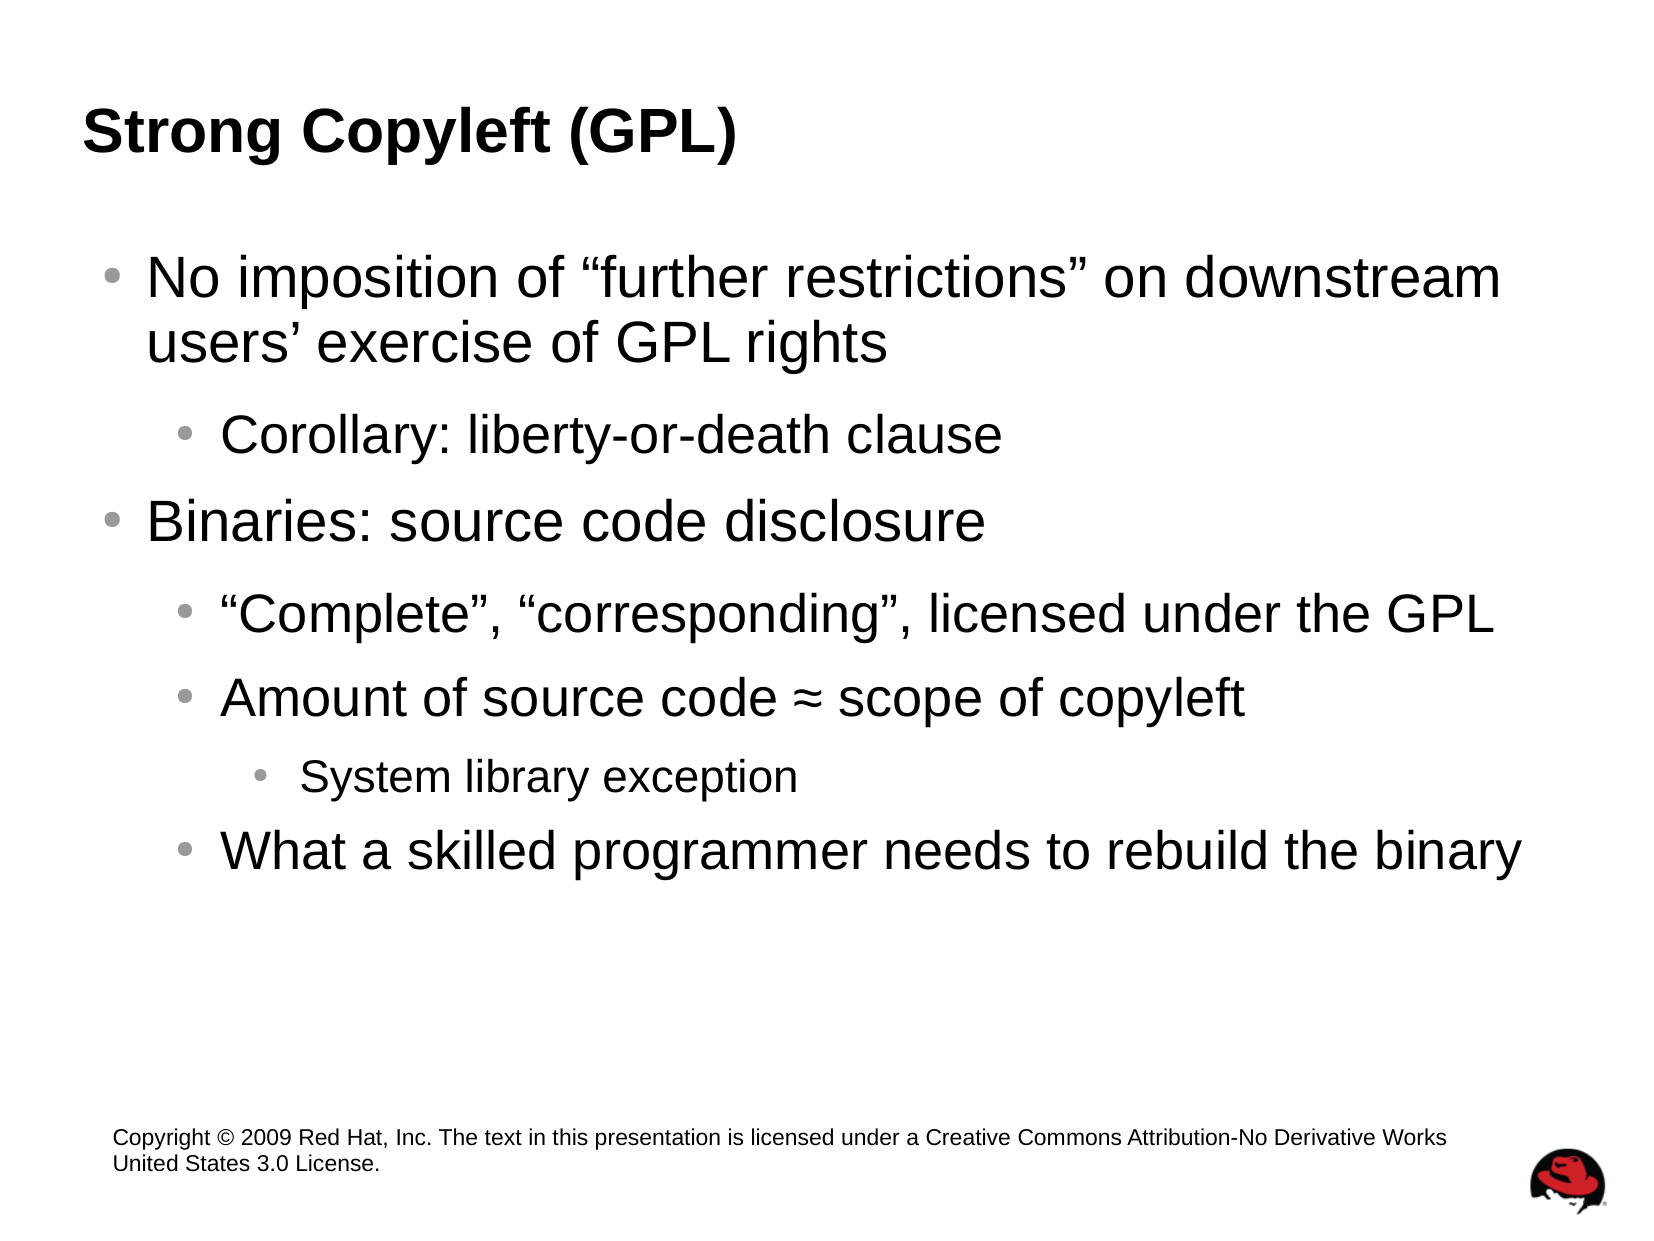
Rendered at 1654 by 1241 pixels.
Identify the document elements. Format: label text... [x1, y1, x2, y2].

list No imposition of “further restrictions” on downstream users’ exercise of GPL rights Corollary: liberty-or-death clause Binaries: source code disclosure “Complete”, “corresponding”, licensed under the GPL Amount of source code ≈ scope of copyleft System library exception What a skilled programmer needs to rebuild the binary [86, 244, 1576, 1024]
picture [1529, 1146, 1613, 1224]
title Strong Copyleft (GPL) [82, 45, 1571, 218]
